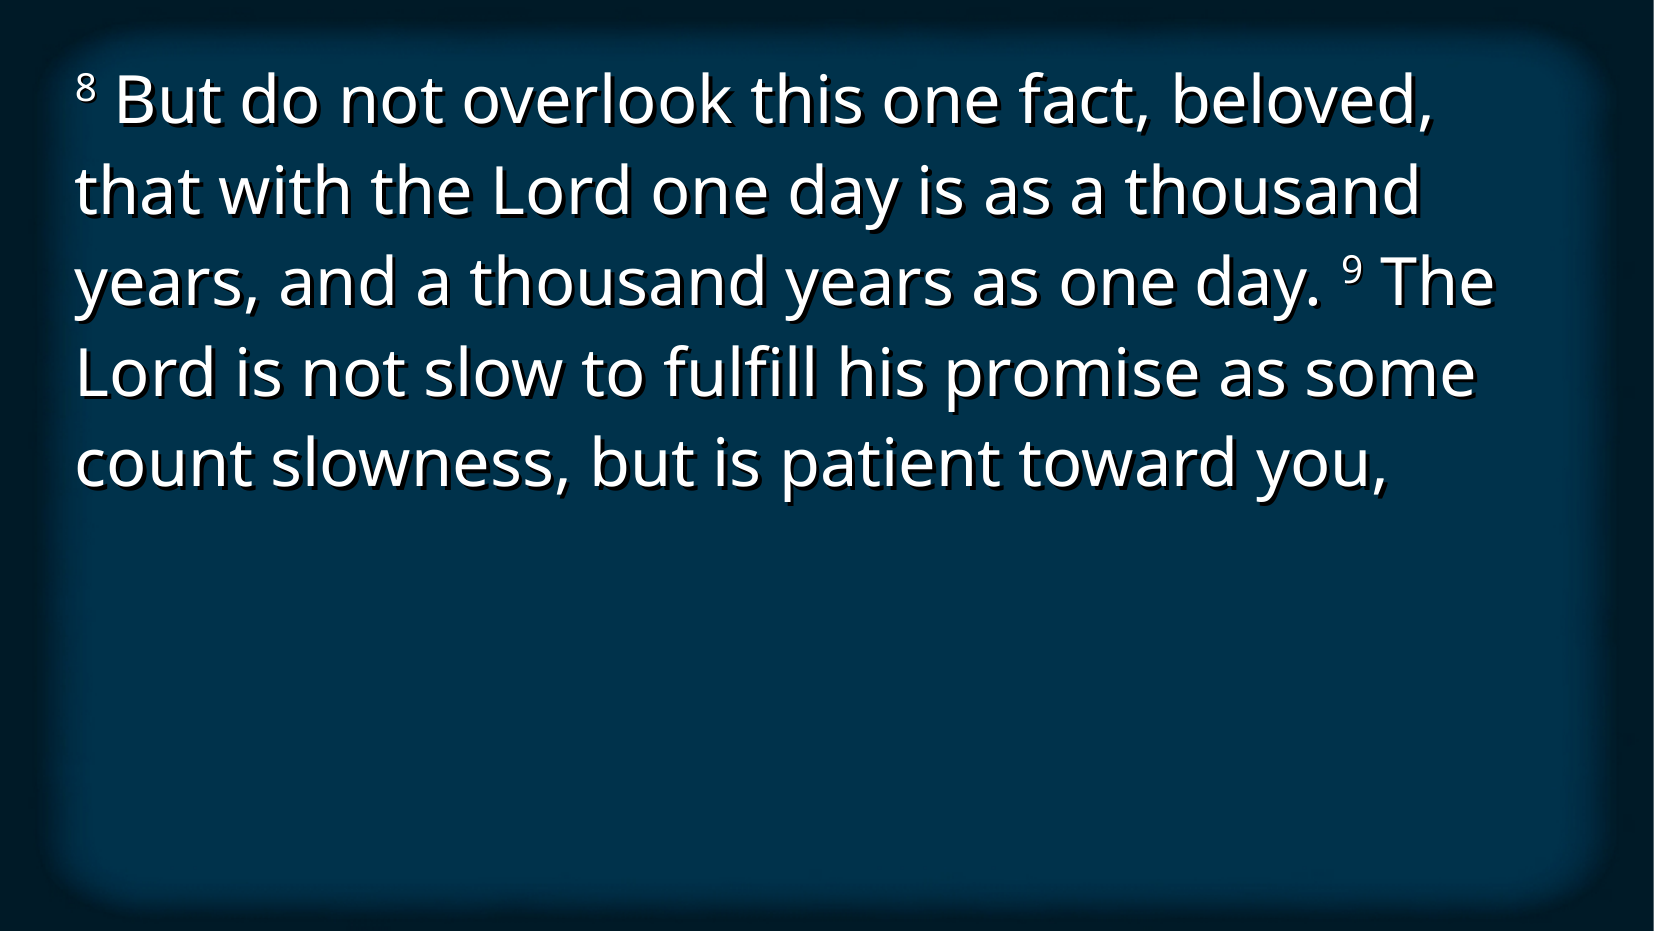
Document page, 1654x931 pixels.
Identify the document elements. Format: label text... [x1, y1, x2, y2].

picture [0, 0, 1654, 931]
text_box 8 But do not overlook this one fact, beloved, that with the Lord one day is as a thousand years, and a thousand years as one day. 9 The Lord is not slow to fulfill his promise as some count slowness, but is patient toward you, [60, 45, 1576, 504]
